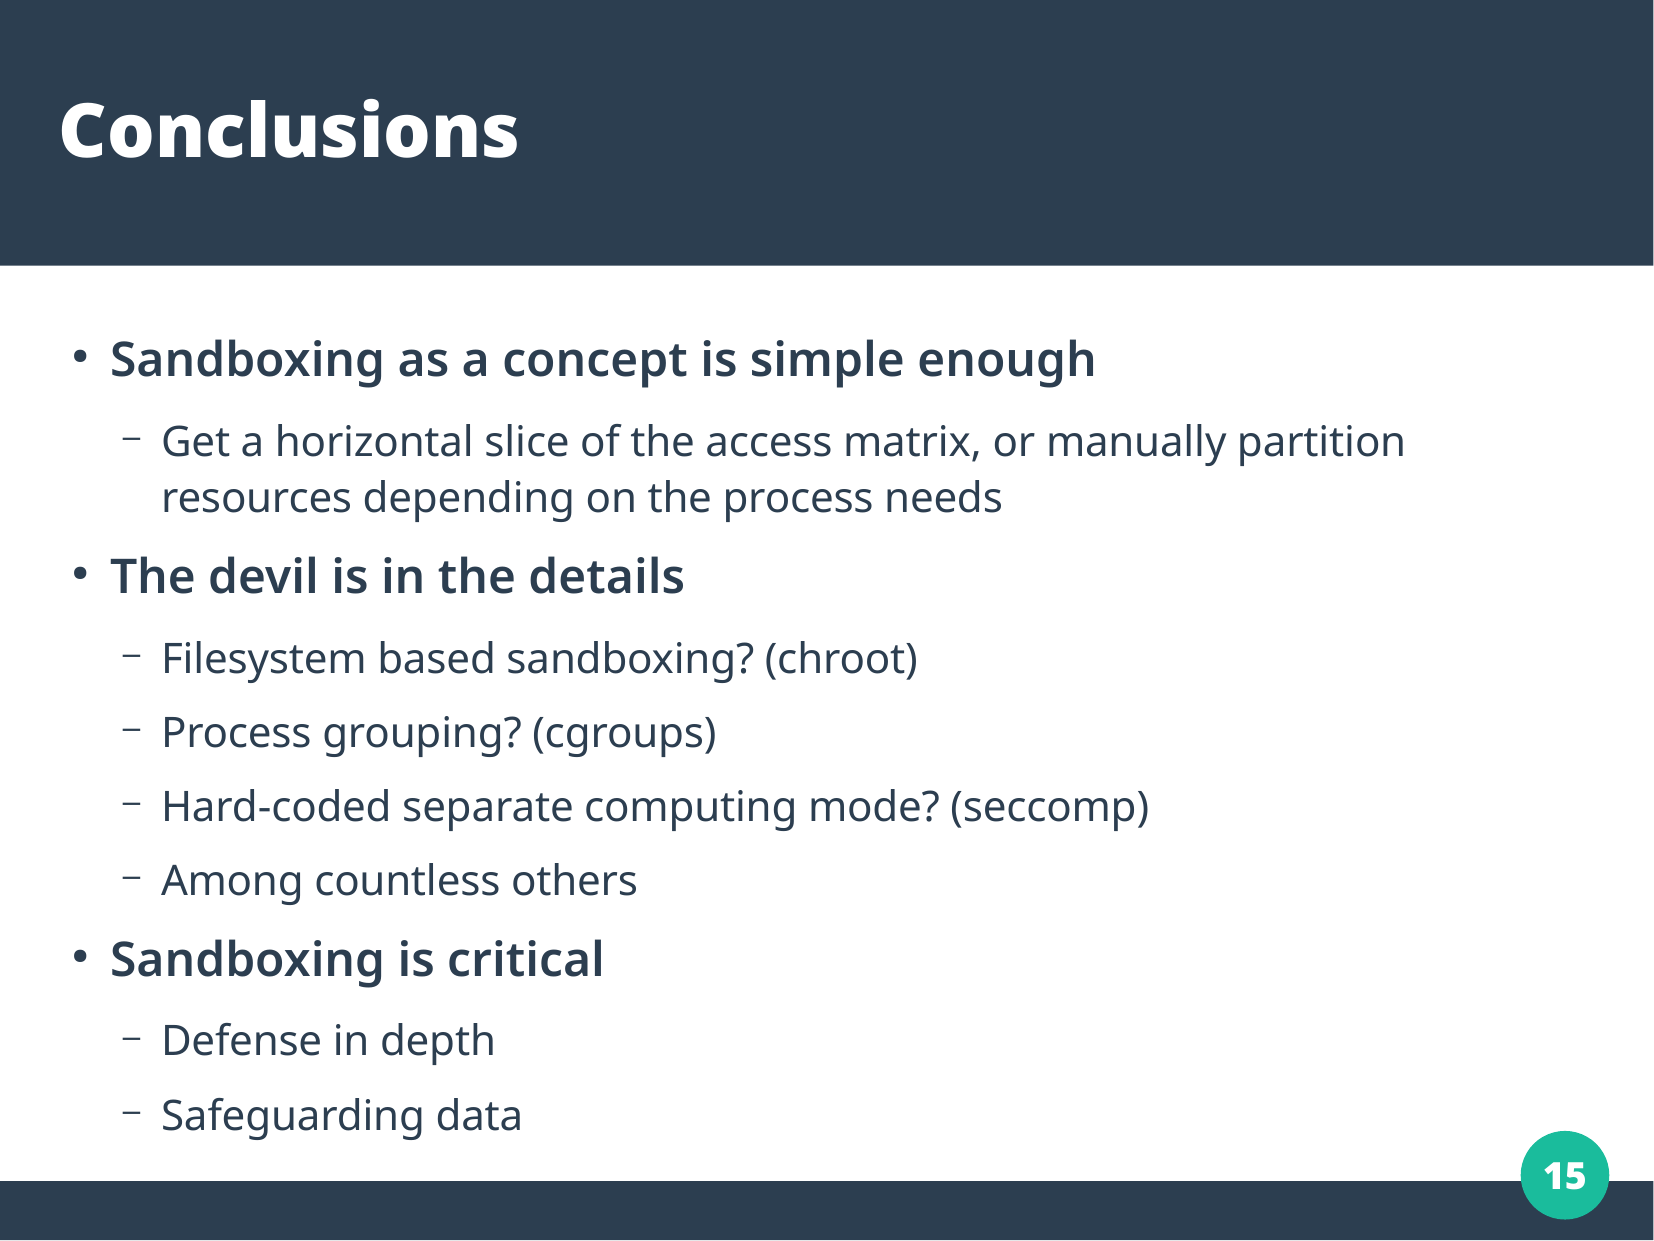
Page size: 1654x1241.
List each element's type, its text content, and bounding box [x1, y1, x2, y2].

title Conclusions [59, 49, 1595, 207]
list Sandboxing as a concept is simple enough Get a horizontal slice of the access matrix, or manually partition resources depending on the process needs The devil is in the details Filesystem based sandboxing? (chroot) Process grouping? (cgroups) Hard-coded separate computing mode? (seccomp) Among countless others Sandboxing is critical Defense in depth Safeguarding data [59, 324, 1595, 1152]
